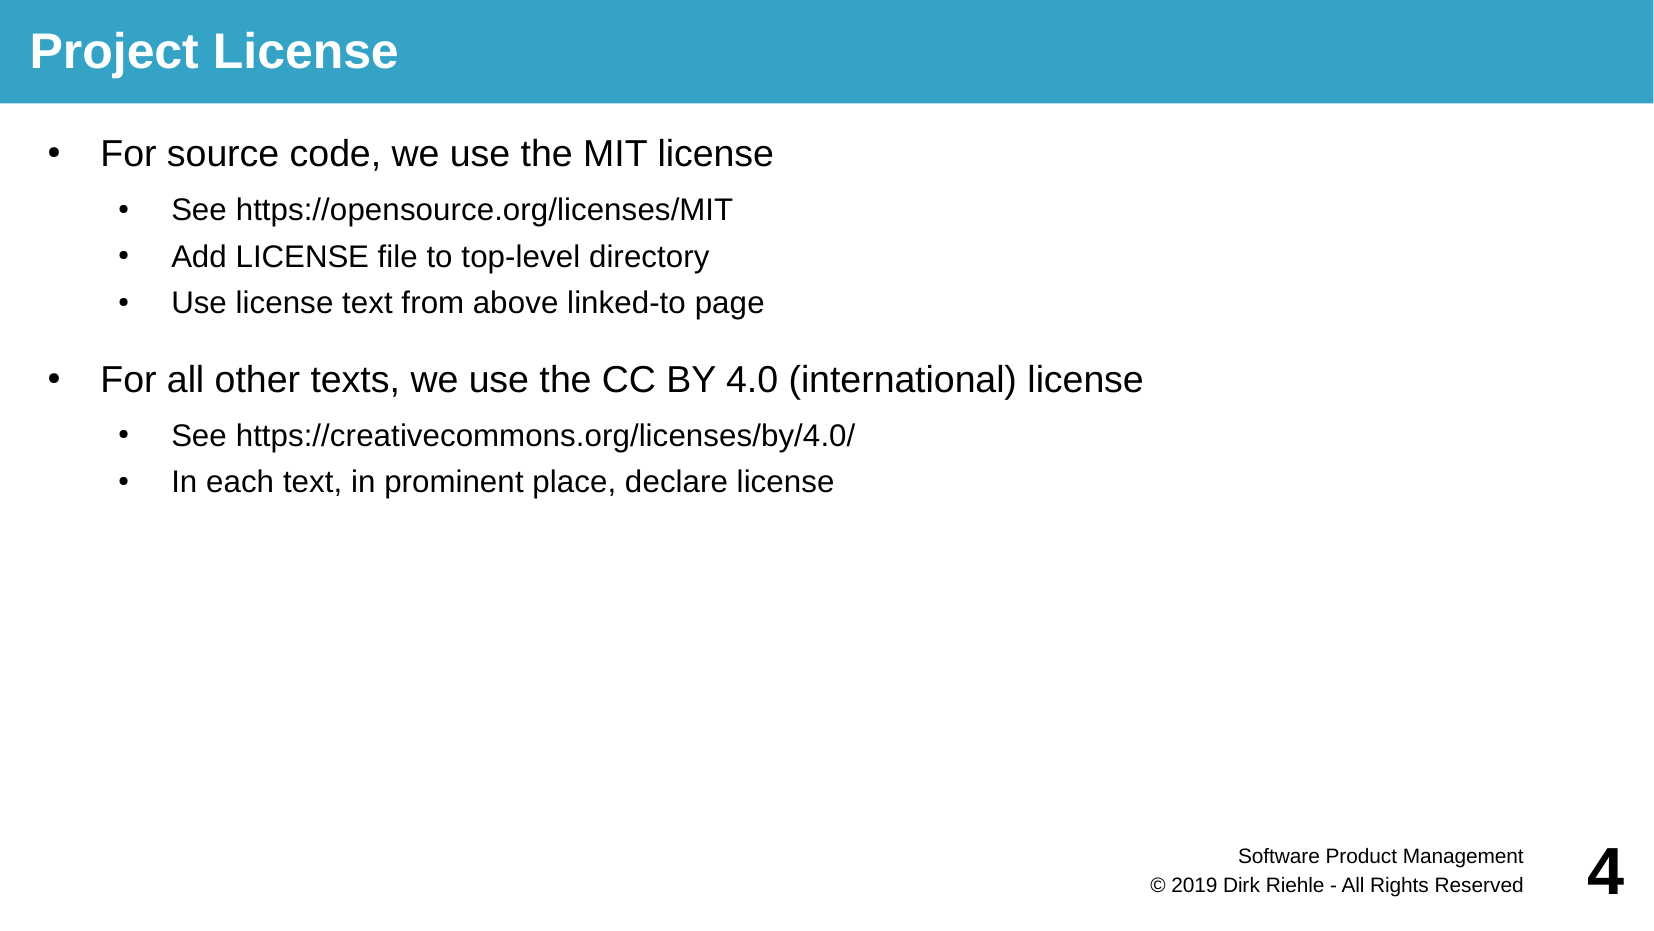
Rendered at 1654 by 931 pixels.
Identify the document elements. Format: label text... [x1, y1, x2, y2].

list For source code, we use the MIT license See https://opensource.org/licenses/MIT Add LICENSE file to top-level directory Use license text from above linked-to page For all other texts, we use the CC BY 4.0 (international) license See https://creativecommons.org/licenses/by/4.0/ In each text, in prominent place, declare license [29, 132, 1625, 813]
title Project License [0, 0, 1654, 104]
